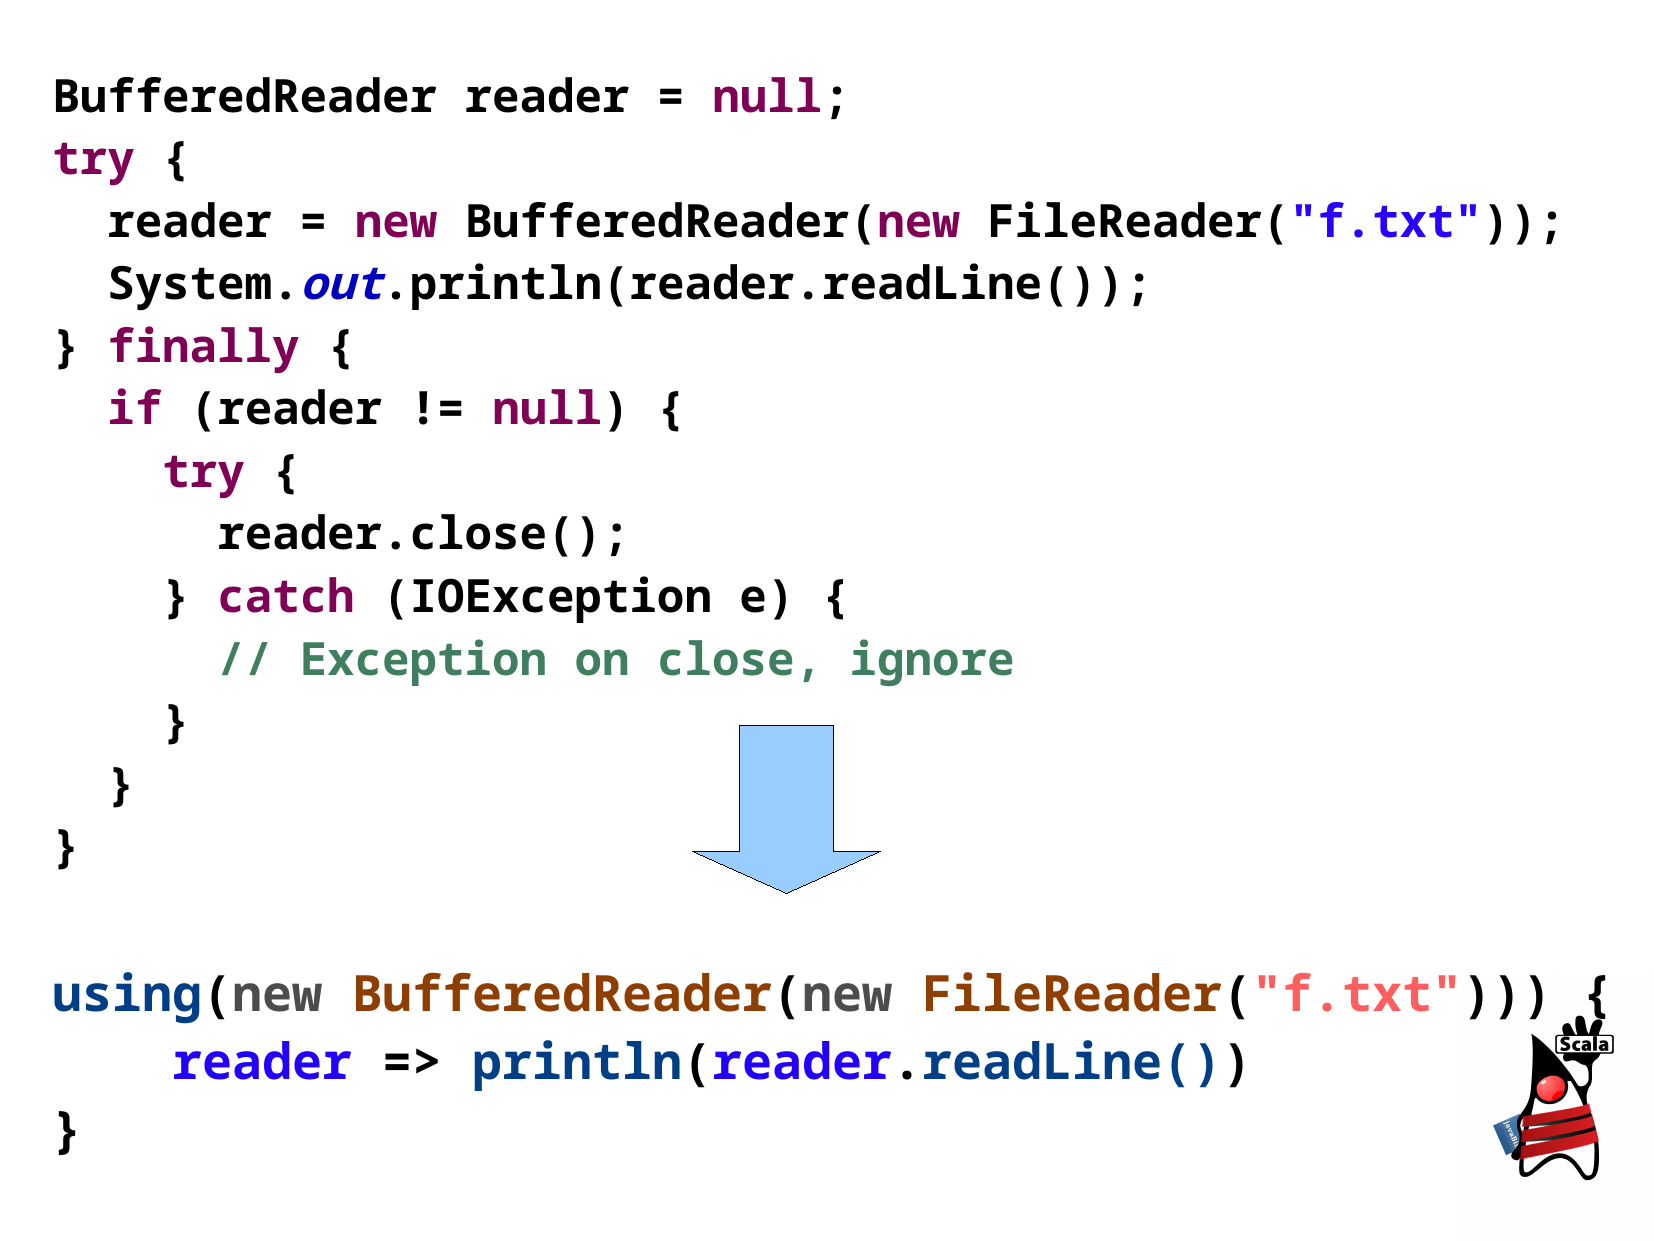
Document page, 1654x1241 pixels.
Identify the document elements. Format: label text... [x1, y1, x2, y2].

picture [1462, 969, 1654, 1241]
text_box BufferedReader reader = null; try { reader = new BufferedReader(new FileReader("f.txt")); System.out.println(reader.readLine()); } finally { if (reader != null) { try { reader.close(); } catch (IOException e) { // Exception on close, ignore } } } [37, 55, 1654, 816]
text_box [692, 725, 881, 894]
text_box using(new BufferedReader(new FileReader("f.txt"))) { reader => println(reader.readLine()) } [37, 950, 1651, 1153]
